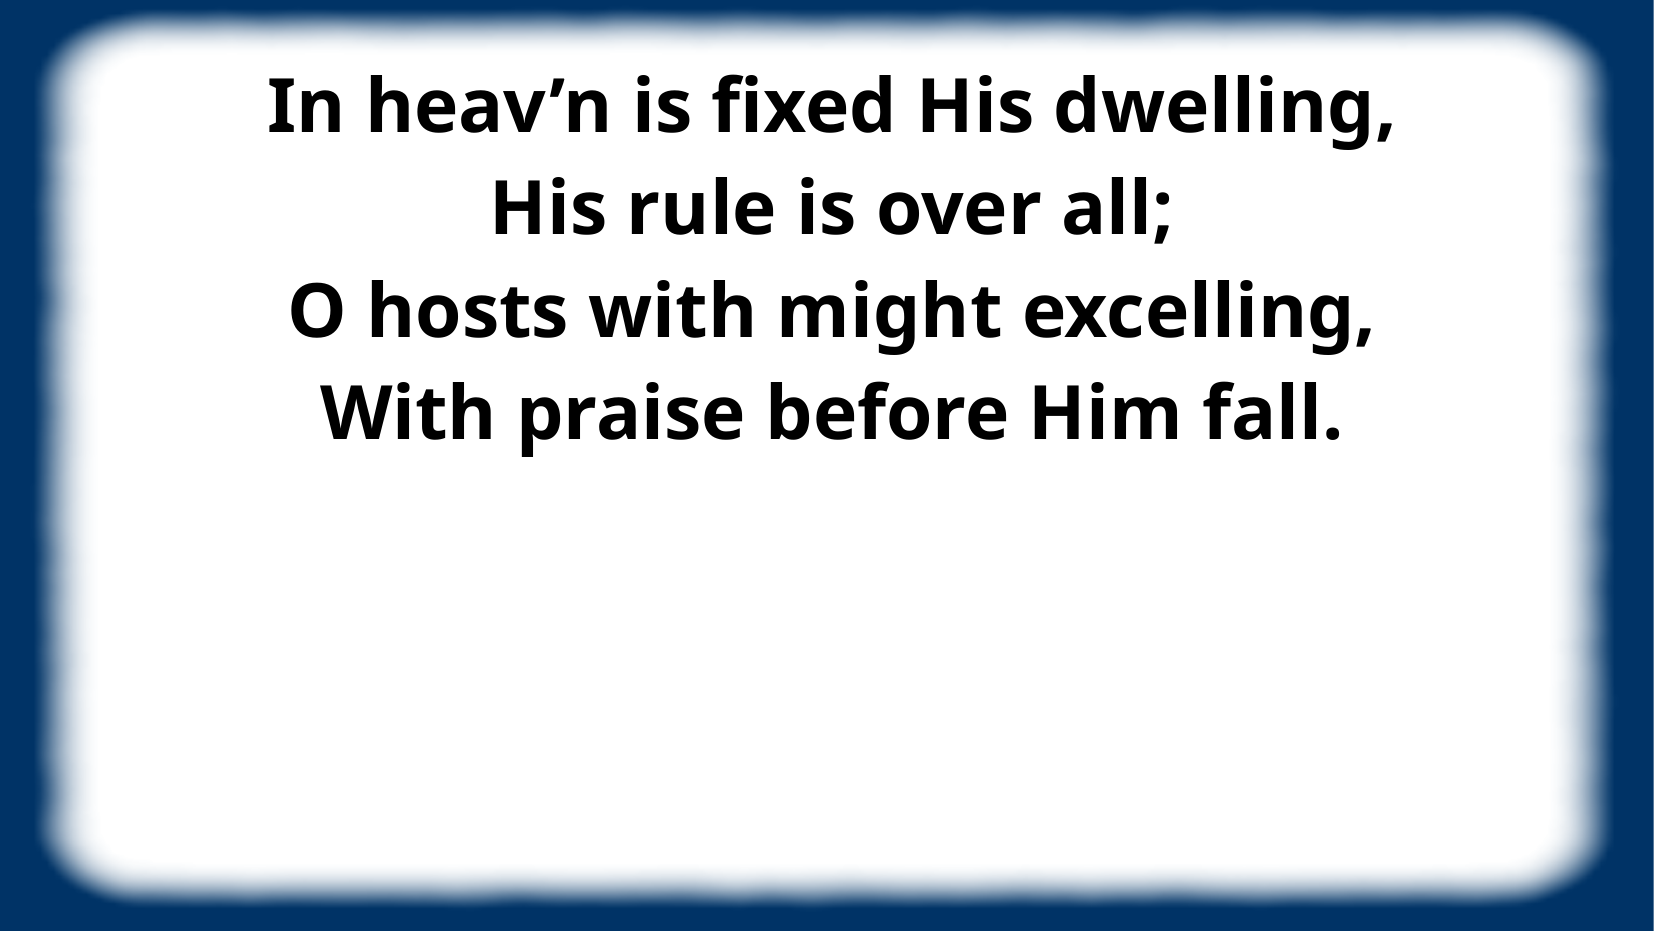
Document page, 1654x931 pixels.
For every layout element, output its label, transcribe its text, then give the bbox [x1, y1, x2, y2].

text_box In heav’n is fixed His dwelling, His rule is over all; O hosts with might excelling, With praise before Him fall. [90, 45, 1576, 460]
picture [0, 0, 1654, 931]
